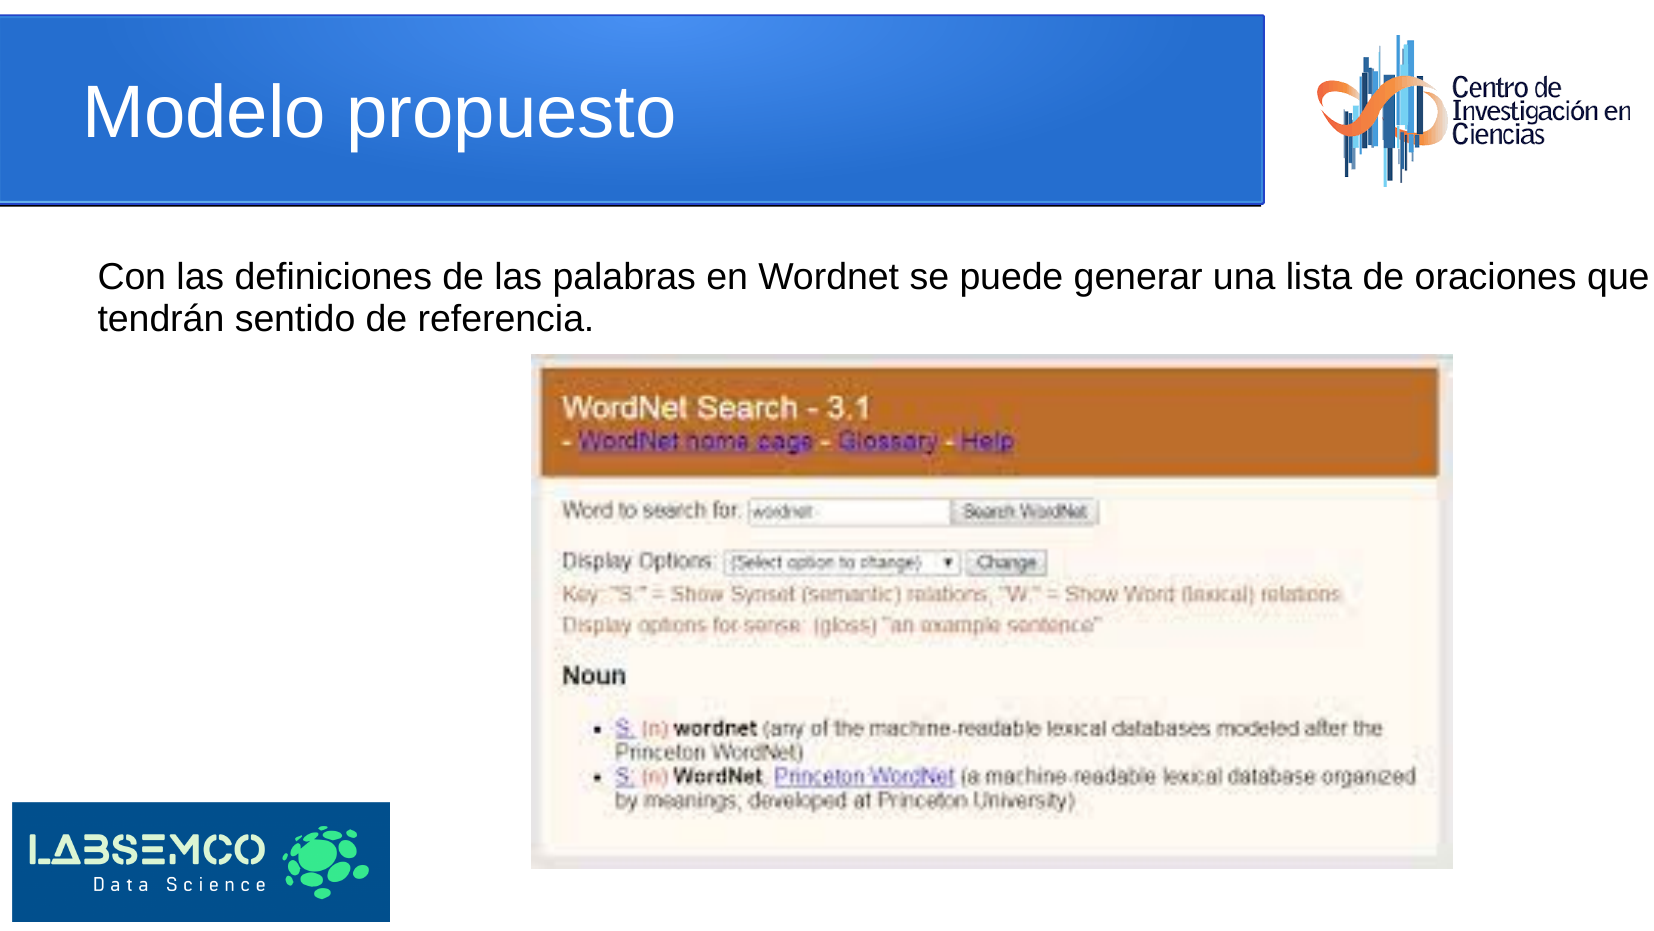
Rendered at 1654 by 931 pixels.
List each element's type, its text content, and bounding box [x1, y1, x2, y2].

title Modelo propuesto [82, 35, 1235, 189]
picture [531, 354, 1453, 869]
picture [1317, 35, 1630, 187]
text_box Con las definiciones de las palabras en Wordnet se puede generar una lista de oraciones que tendrán sentido de referencia. [82, 248, 1654, 641]
picture [11, 801, 390, 922]
